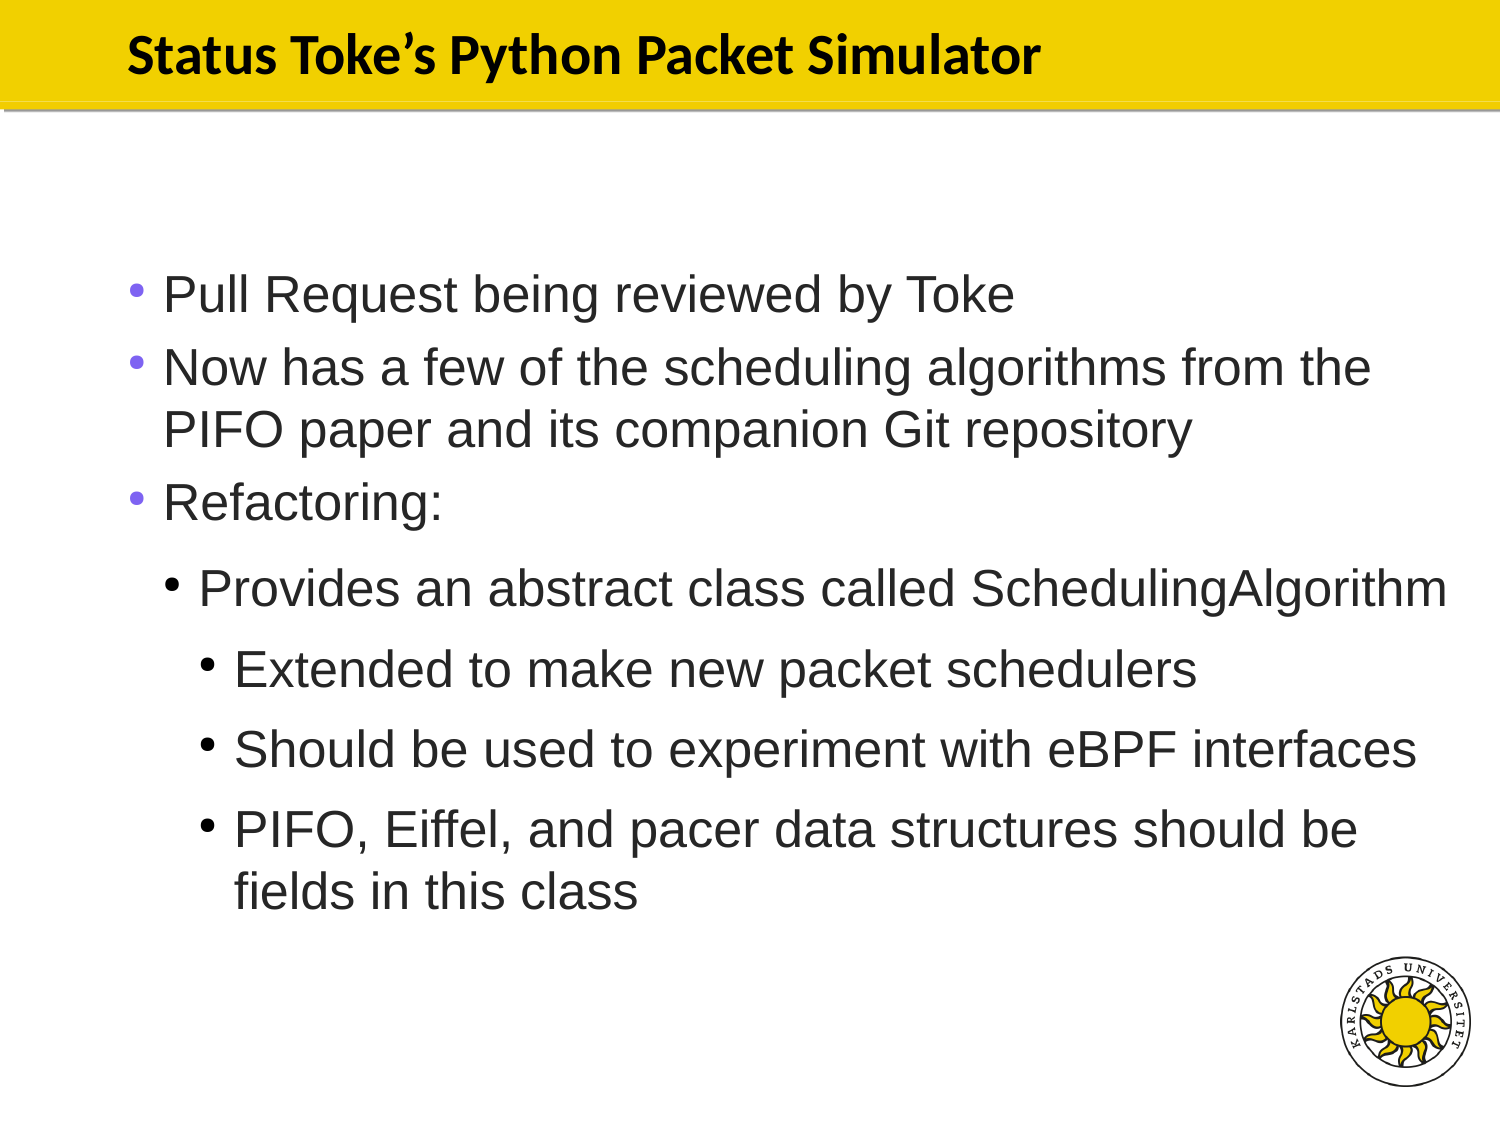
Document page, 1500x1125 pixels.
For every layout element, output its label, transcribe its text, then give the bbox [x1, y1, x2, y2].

list Pull Request being reviewed by Toke Now has a few of the scheduling algorithms from the PIFO paper and its companion Git repository Refactoring: Provides an abstract class called SchedulingAlgorithm Extended to make new packet schedulers Should be used to experiment with eBPF interfaces PIFO, Eiffel, and pacer data structures should be fields in this class [112, 179, 1471, 970]
picture [1340, 970, 1471, 1095]
title Status Toke’s Python Packet Simulator [112, 0, 1388, 102]
